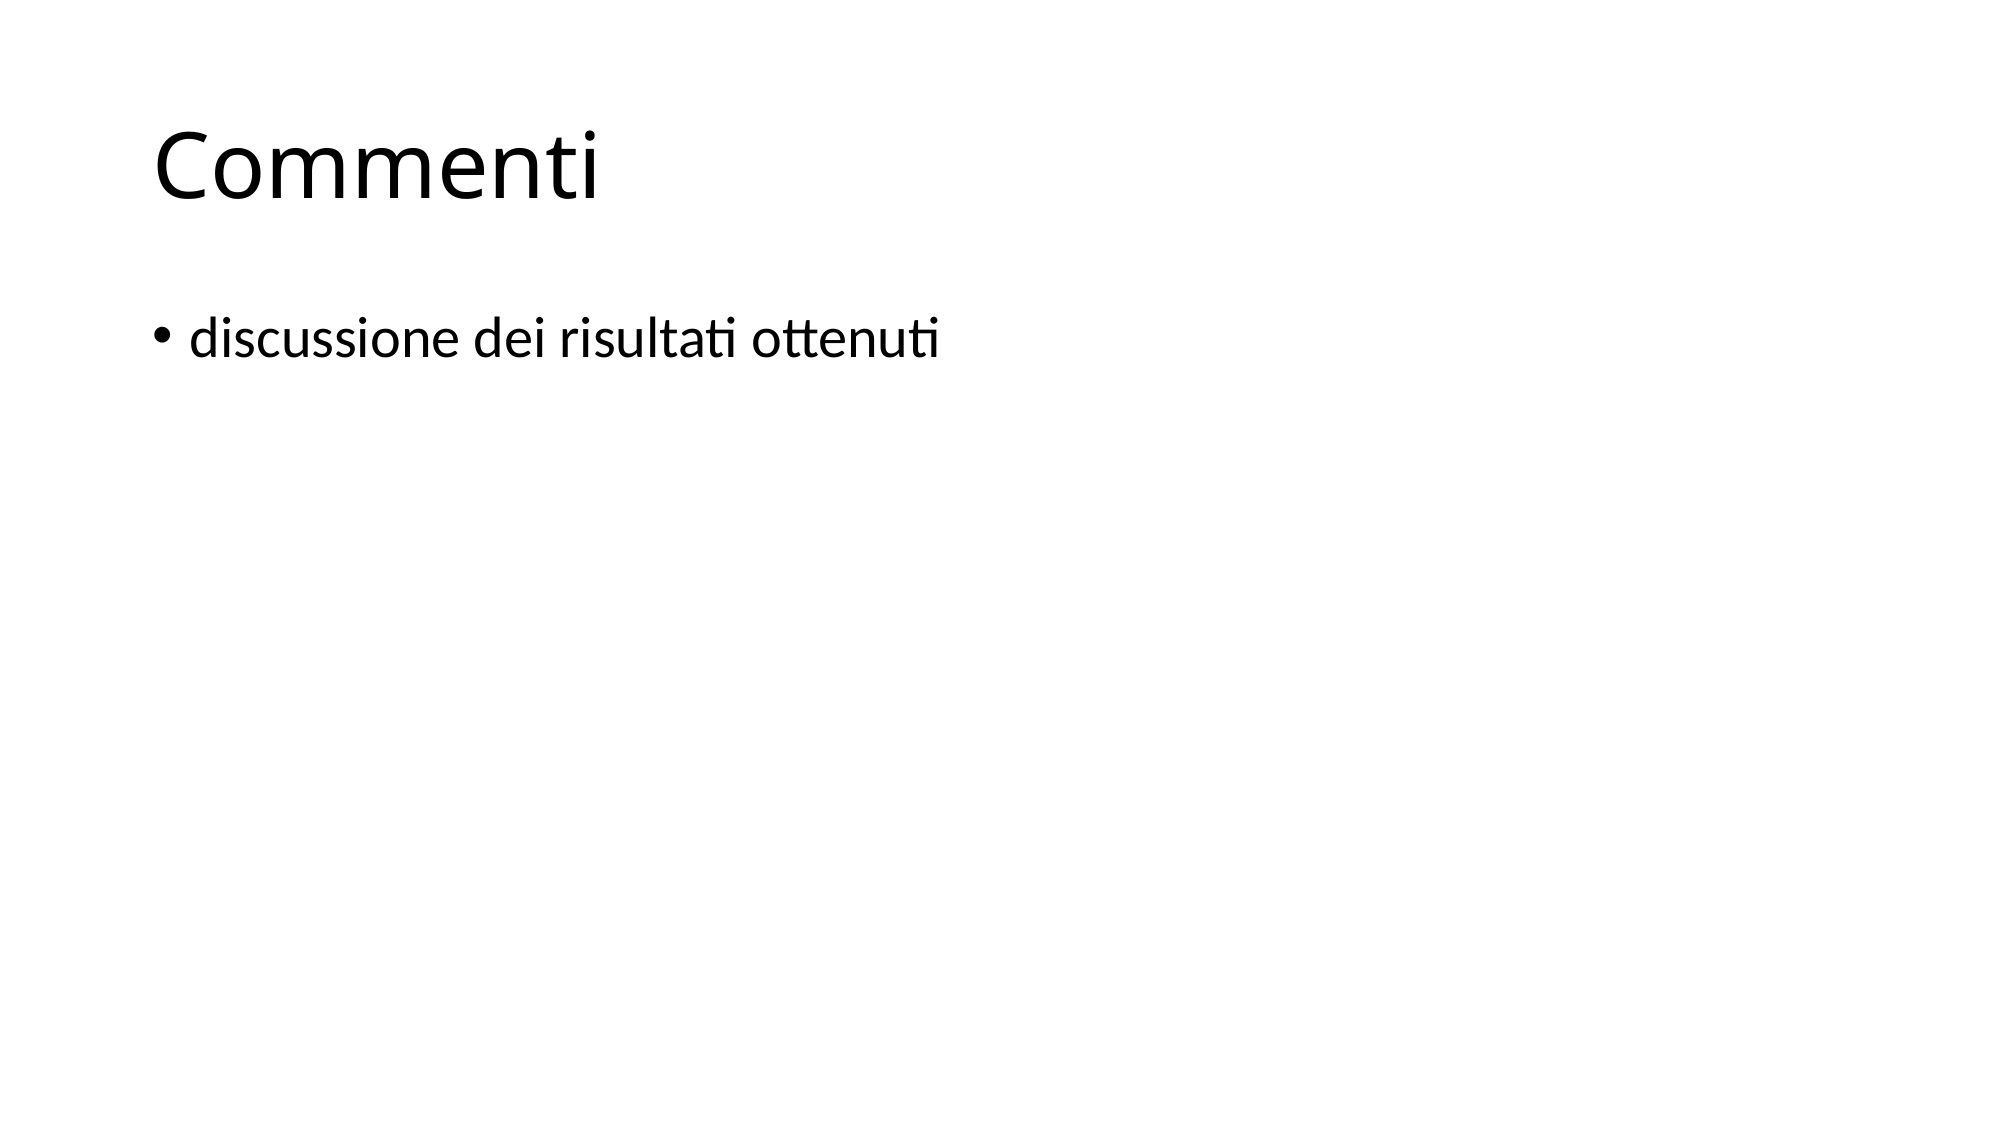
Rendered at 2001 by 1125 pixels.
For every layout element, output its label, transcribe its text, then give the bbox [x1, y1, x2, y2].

title Commenti [137, 59, 1863, 278]
list discussione dei risultati ottenuti [137, 299, 1863, 1014]
